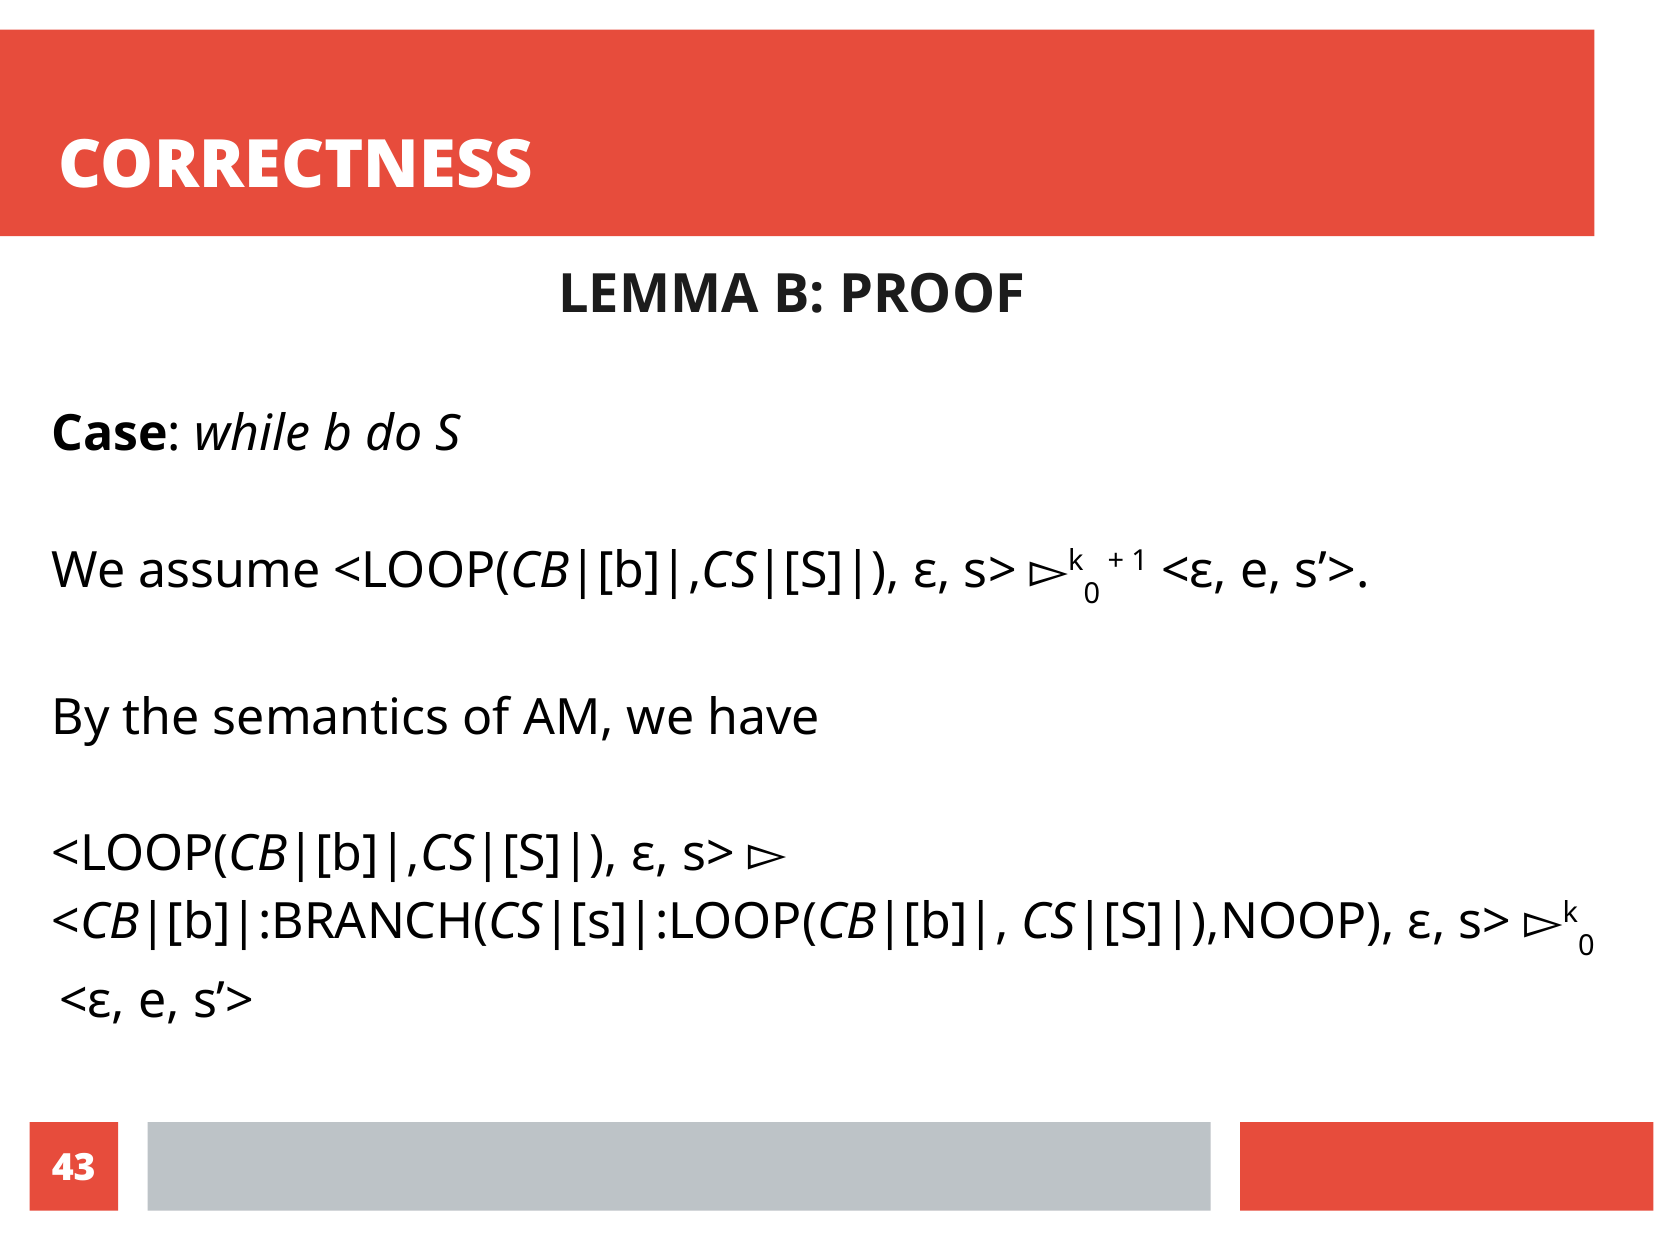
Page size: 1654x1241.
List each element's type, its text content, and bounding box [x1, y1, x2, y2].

list LEMMA B: PROOF [39, 255, 1546, 389]
title CORRECTNESS [59, 59, 1595, 207]
text_box Case: while b do S We assume <LOOP(CB|[b]|,CS|[S]|), ε, s> ▻k0 + 1 <ε, e, s’>. By the semantics of AM, we have <LOOP(CB|[b]|,CS|[S]|), ε, s> ▻ <CB|[b]|:BRANCH(CS|[s]|:LOOP(CB|[b]|, CS|[S]|),NOOP), ε, s> ▻k0 <ε, e, s’> [36, 389, 1621, 1058]
